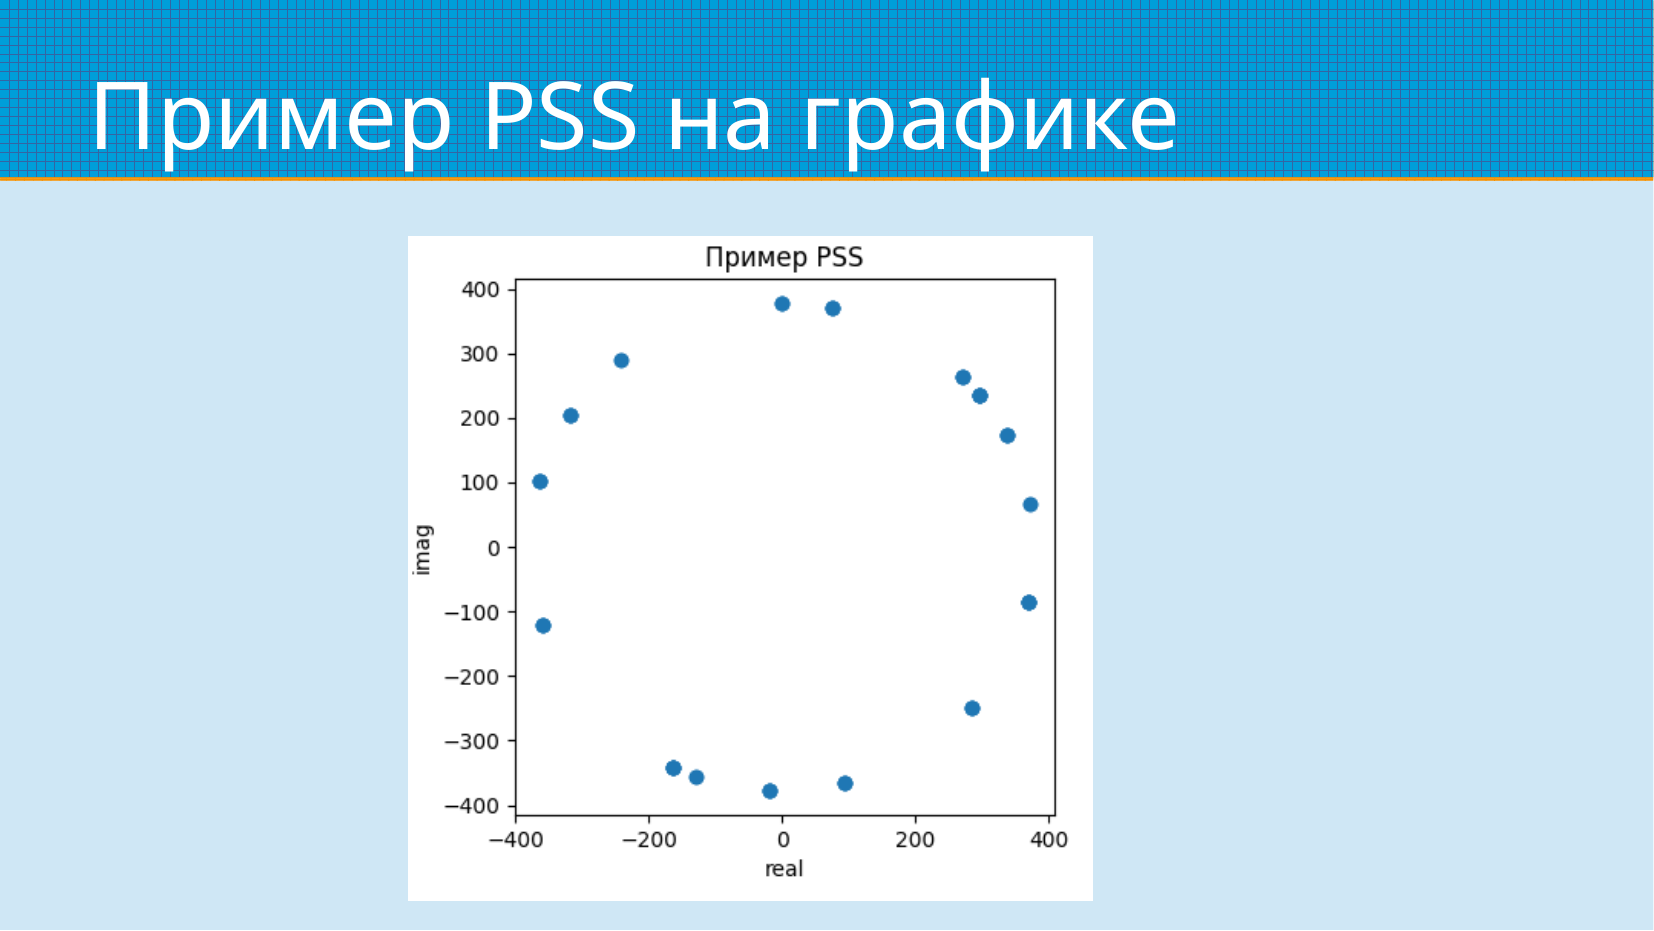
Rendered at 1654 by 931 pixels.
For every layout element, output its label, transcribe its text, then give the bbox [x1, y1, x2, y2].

title Пример PSS на графике [88, 14, 1565, 178]
picture [408, 236, 1093, 901]
